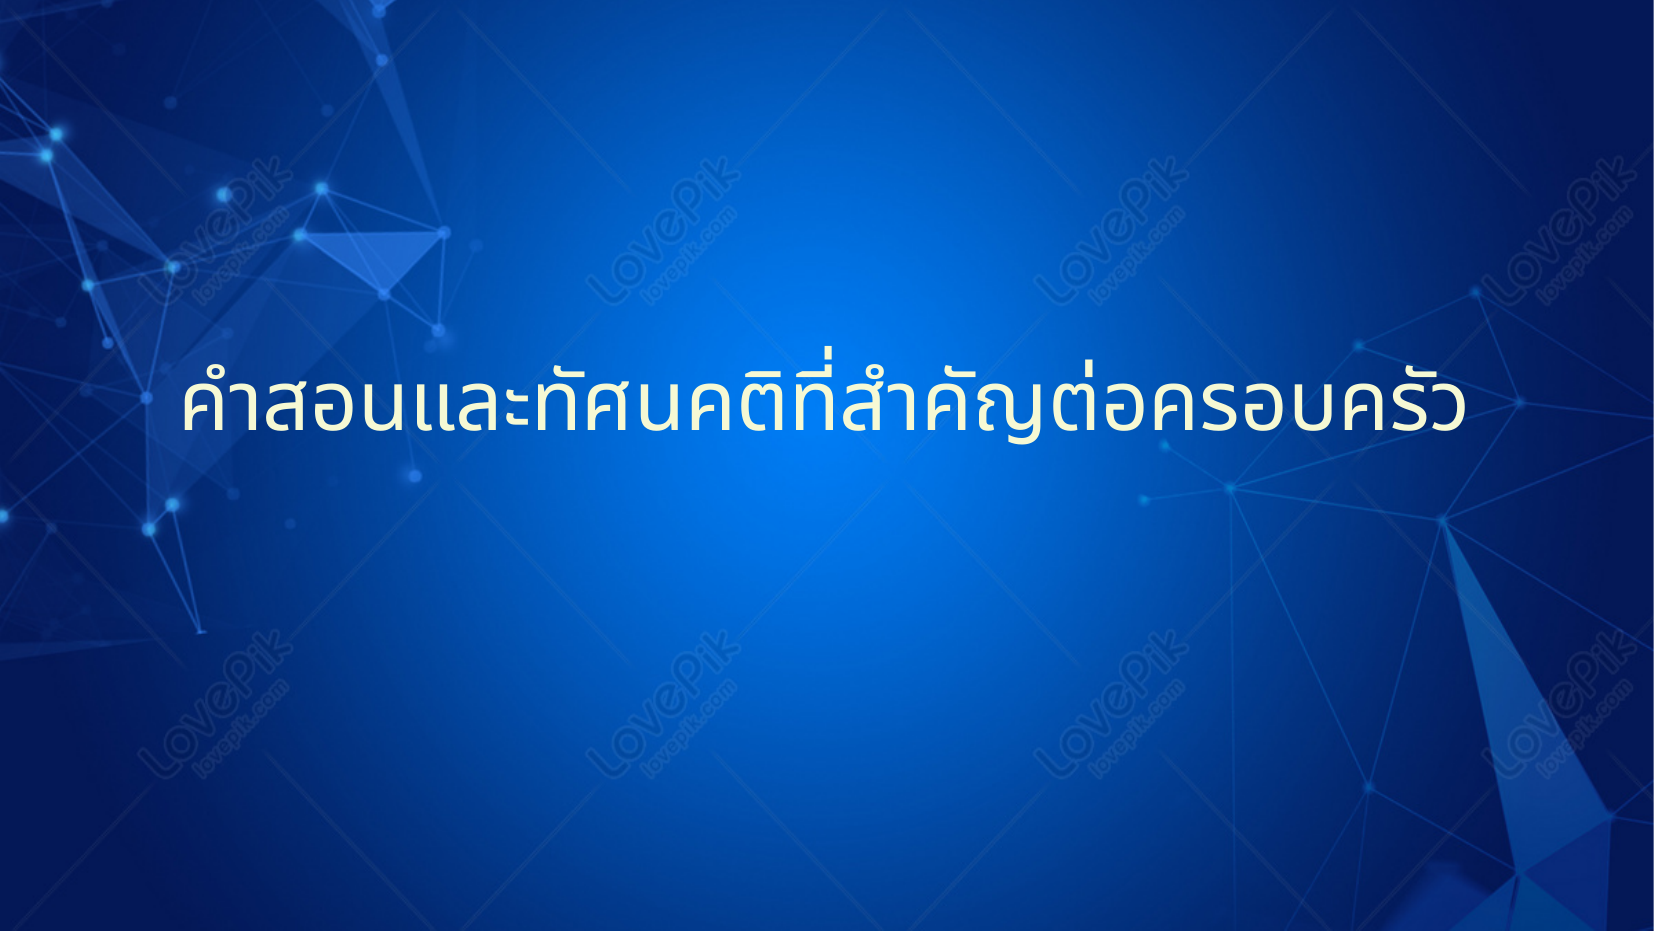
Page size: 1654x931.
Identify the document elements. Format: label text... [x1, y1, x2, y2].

picture [0, 0, 1654, 931]
title คำสอนและทัศนคติที่สำคัญต่อครอบครัว [75, 229, 1576, 591]
